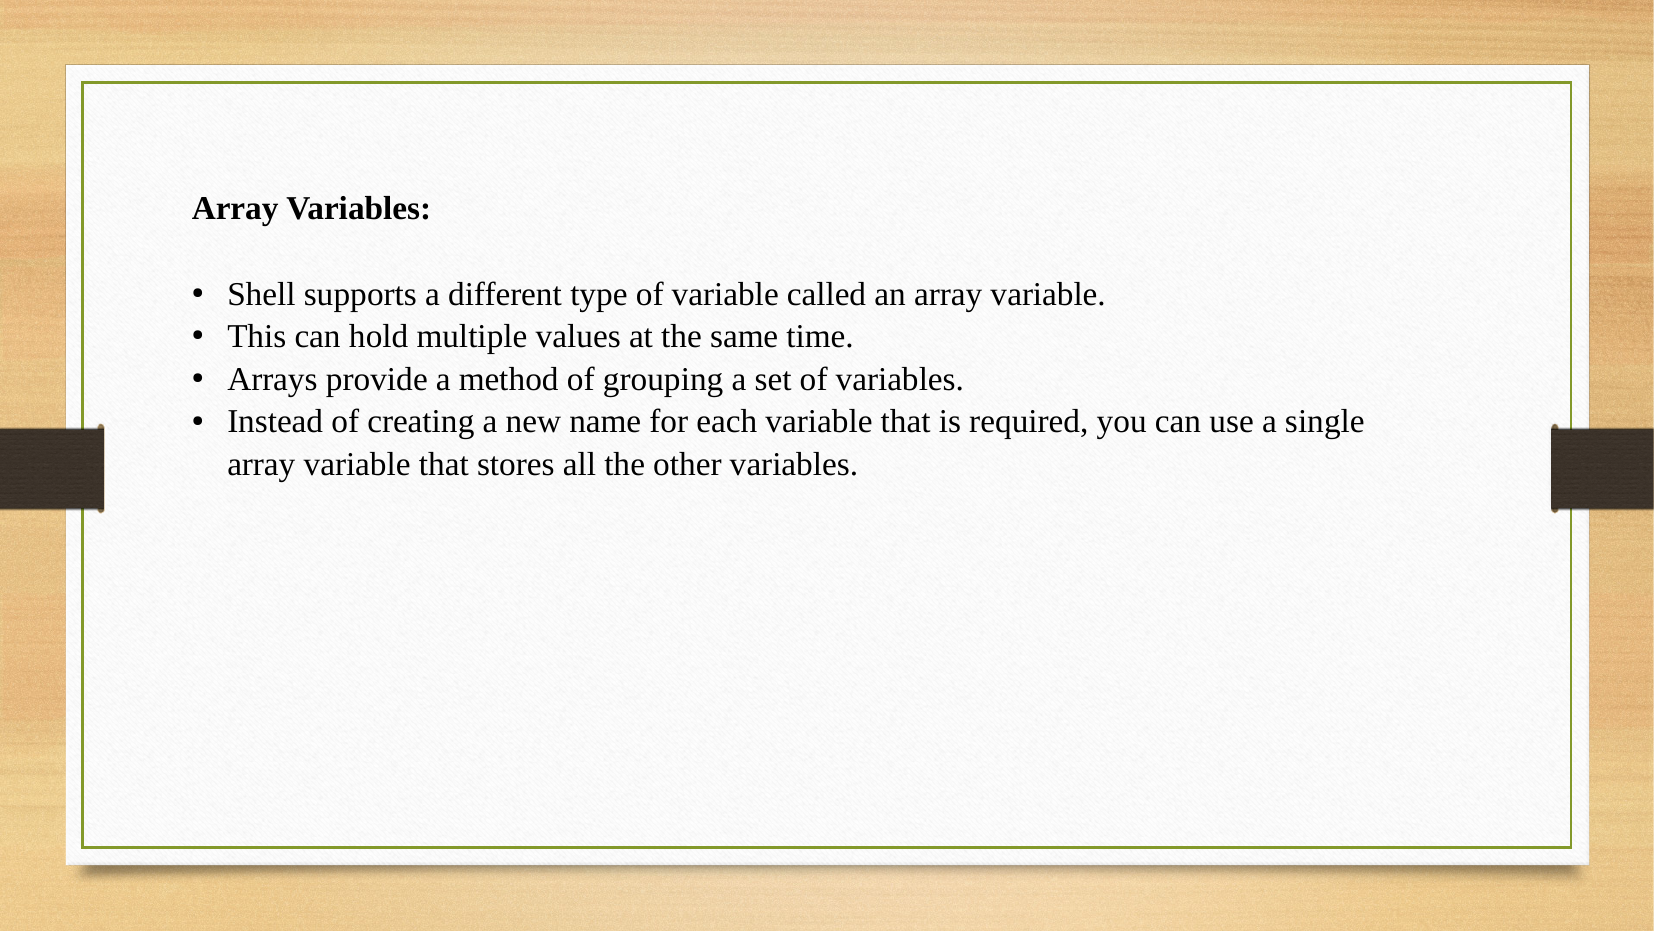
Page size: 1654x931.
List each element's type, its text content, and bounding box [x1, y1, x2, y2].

text_box Array Variables: Shell supports a different type of variable called an array variable. This can hold multiple values at the same time. Arrays provide a method of grouping a set of variables. Instead of creating a new name for each variable that is required, you can use a single array variable that stores all the other variables. [177, 177, 1451, 680]
picture [0, 0, 1654, 931]
title [0, 36, 1489, 193]
